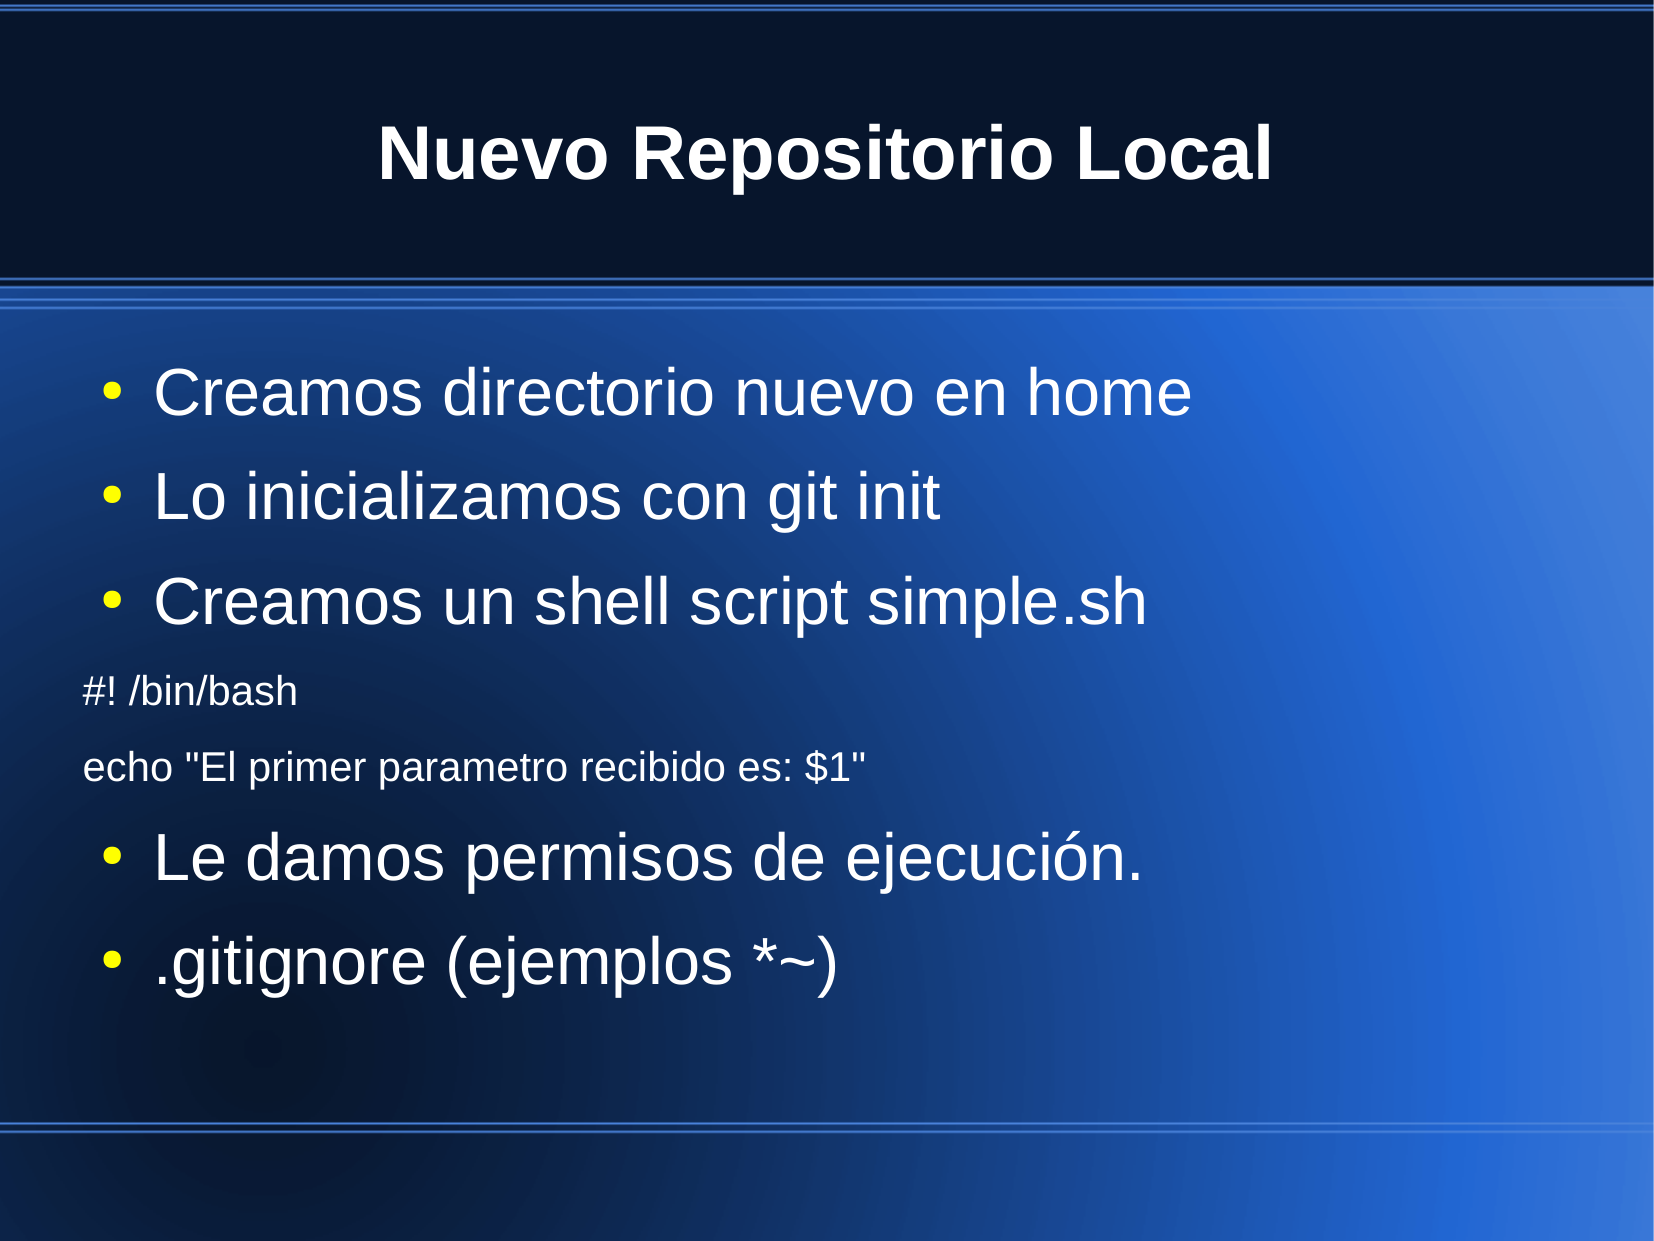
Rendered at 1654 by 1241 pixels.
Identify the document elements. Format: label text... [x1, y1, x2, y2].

title Nuevo Repositorio Local [82, 49, 1571, 257]
picture [0, 0, 1654, 1241]
list Creamos directorio nuevo en home Lo inicializamos con git init Creamos un shell script simple.sh #! /bin/bash echo "El primer parametro recibido es: $1" Le damos permisos de ejecución. .gitignore (ejemplos *~) [82, 355, 1571, 1075]
